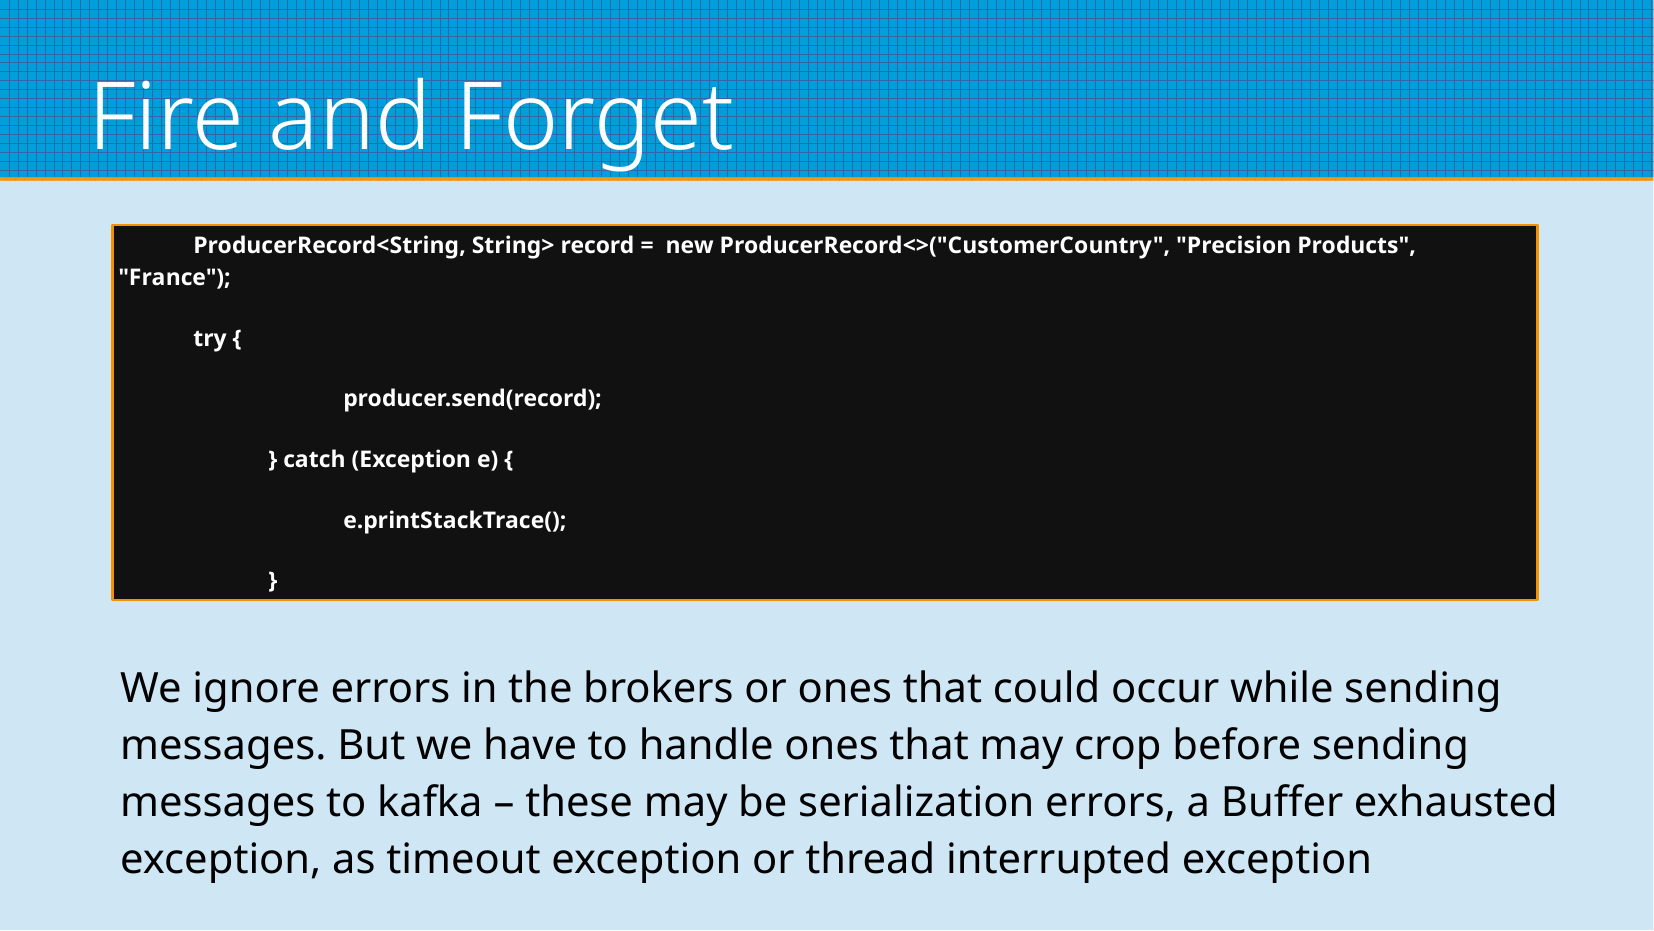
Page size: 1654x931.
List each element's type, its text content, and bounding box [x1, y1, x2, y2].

title Fire and Forget [88, 14, 1565, 178]
text_box We ignore errors in the brokers or ones that could occur while sending messages. But we have to handle ones that may crop before sending messages to kafka – these may be serialization errors, a Buffer exhausted exception, as timeout exception or thread interrupted exception [114, 647, 1575, 896]
text_box ProducerRecord<String, String> record = new ProducerRecord<>("CustomerCountry", "Precision Products", "France"); try { producer.send(record); } catch (Exception e) { e.printStackTrace(); } [112, 225, 1538, 601]
